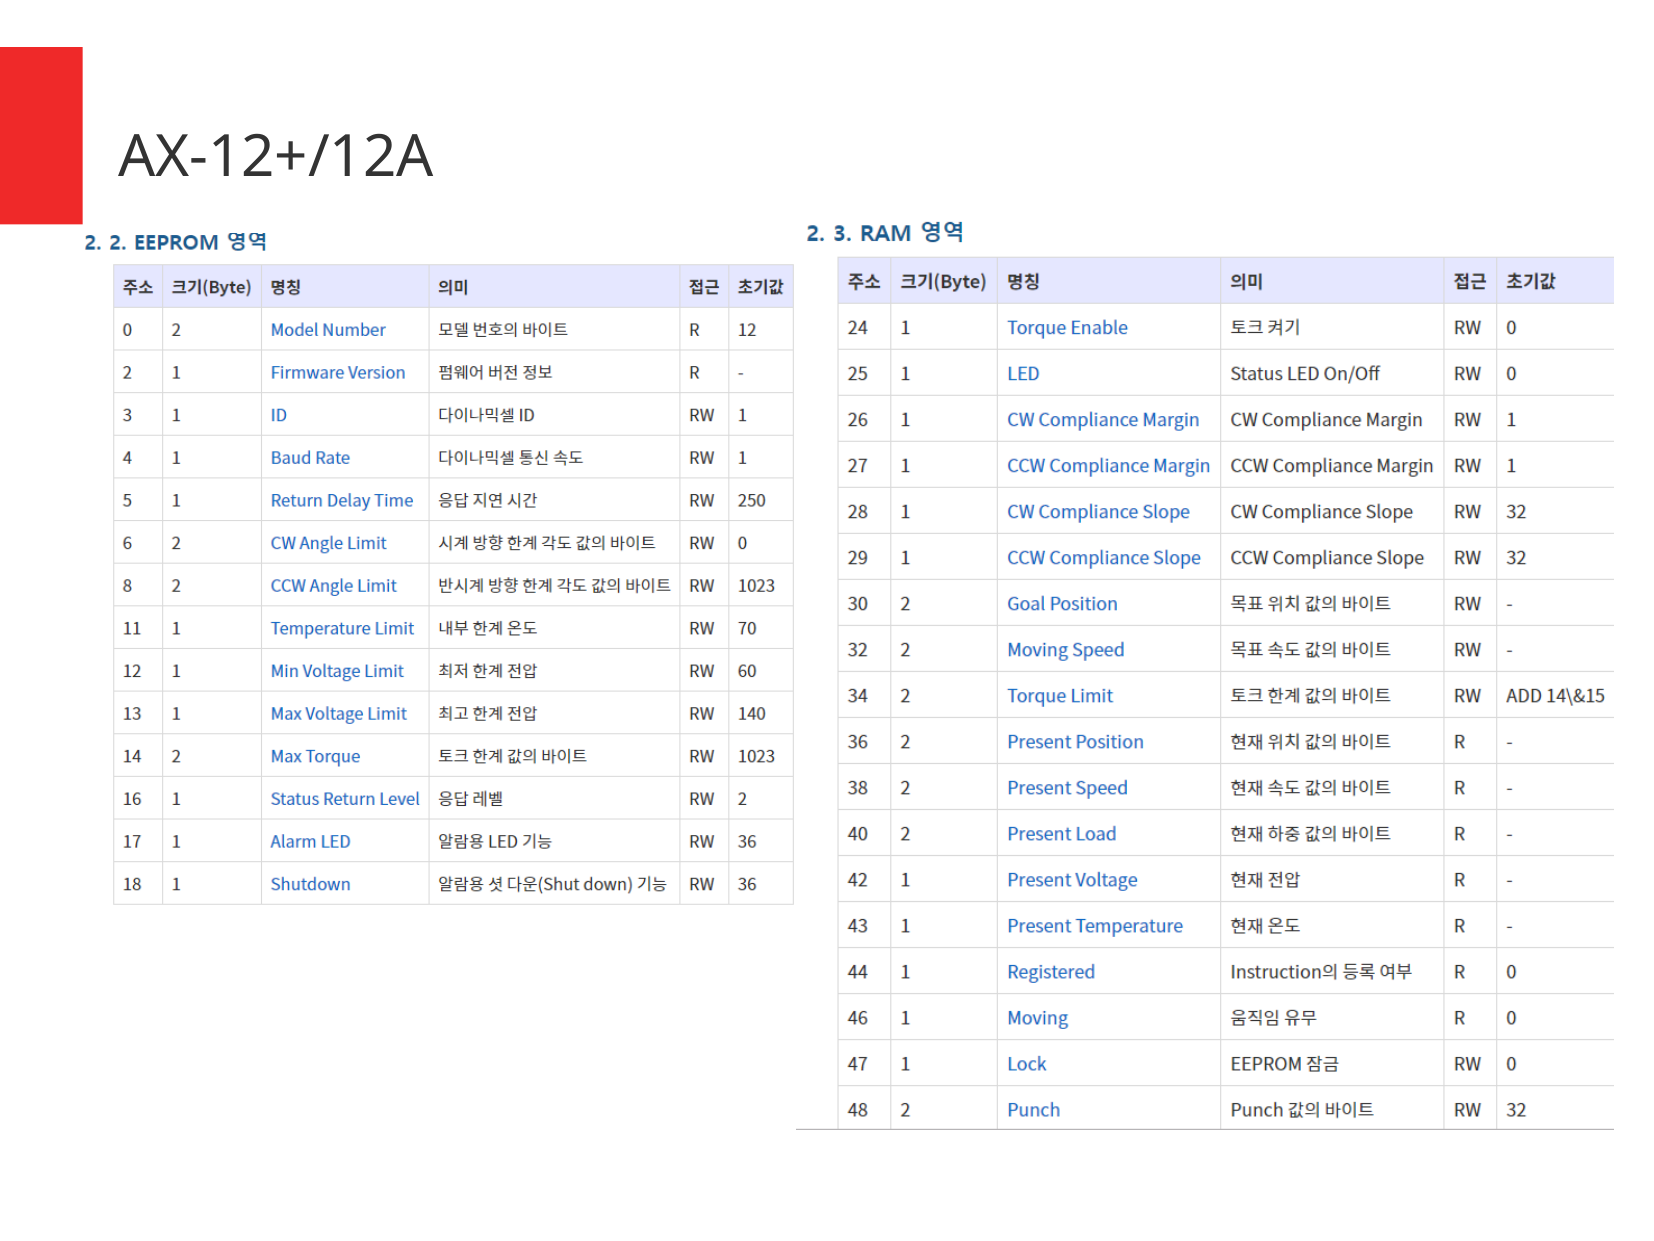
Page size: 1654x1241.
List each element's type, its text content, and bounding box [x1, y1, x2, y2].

text_box AX-12+/12A [118, 117, 1571, 189]
picture [82, 213, 1614, 1130]
